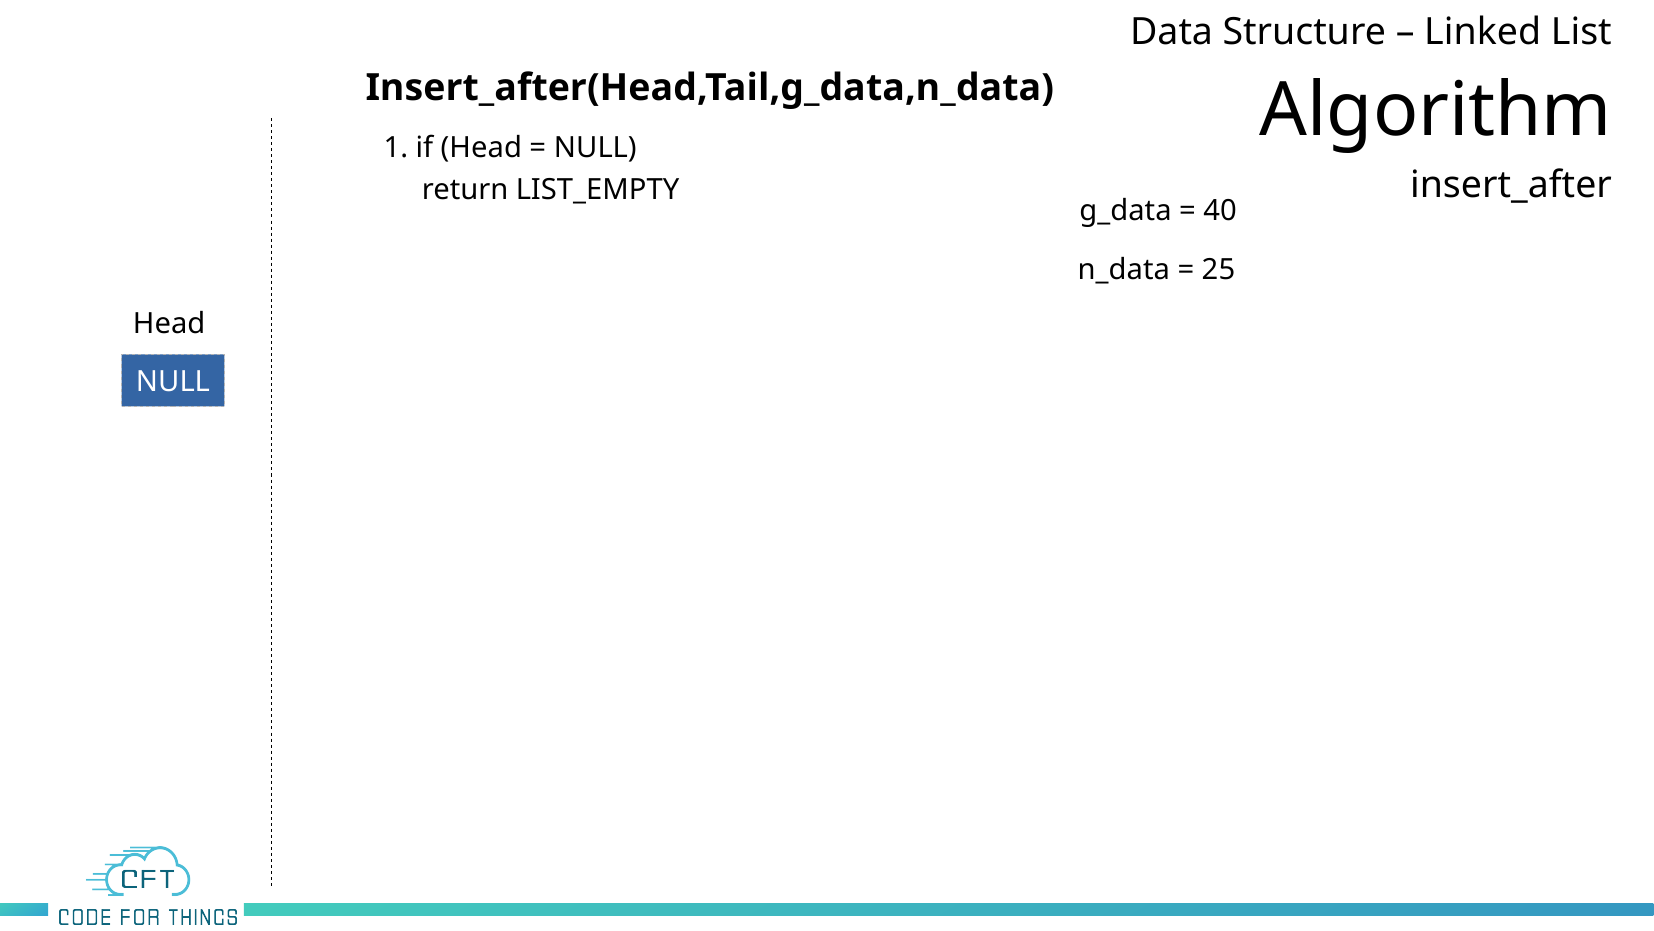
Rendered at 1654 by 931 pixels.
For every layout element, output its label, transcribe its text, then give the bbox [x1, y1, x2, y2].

text_box return LIST_EMPTY [407, 160, 782, 216]
text_box Head [118, 295, 225, 350]
text_box Insert_after(Head,Tail,g_data,n_data) [350, 53, 1170, 121]
text_box 1. if (Head = NULL) [353, 121, 835, 174]
text_box g_data = 40 [1064, 182, 1323, 241]
title Data Structure – Linked List Algorithm insert_after [1093, 0, 1613, 216]
text_box n_data = 25 [1062, 241, 1335, 296]
text_box NULL [121, 354, 225, 407]
picture [59, 846, 237, 925]
